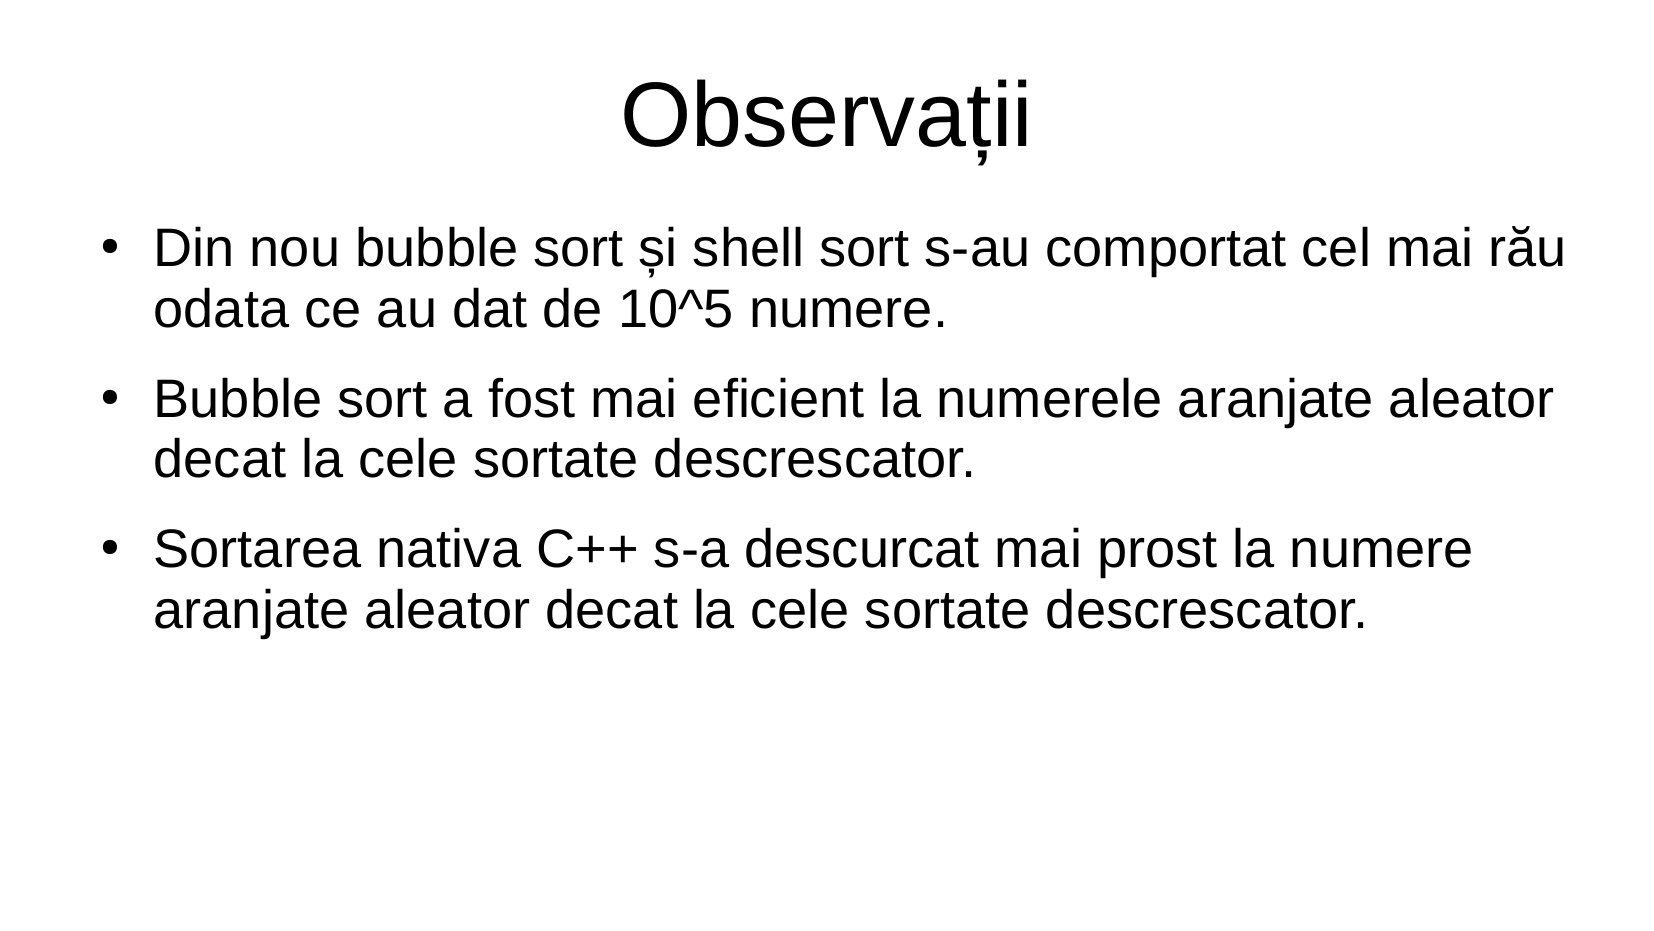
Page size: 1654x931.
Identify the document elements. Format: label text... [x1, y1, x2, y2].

list Din nou bubble sort și shell sort s-au comportat cel mai rău odata ce au dat de 10^5 numere. Bubble sort a fost mai eficient la numerele aranjate aleator decat la cele sortate descrescator. Sortarea nativa C++ s-a descurcat mai prost la numere aranjate aleator decat la cele sortate descrescator. [82, 217, 1571, 758]
title Observații [82, 37, 1571, 193]
